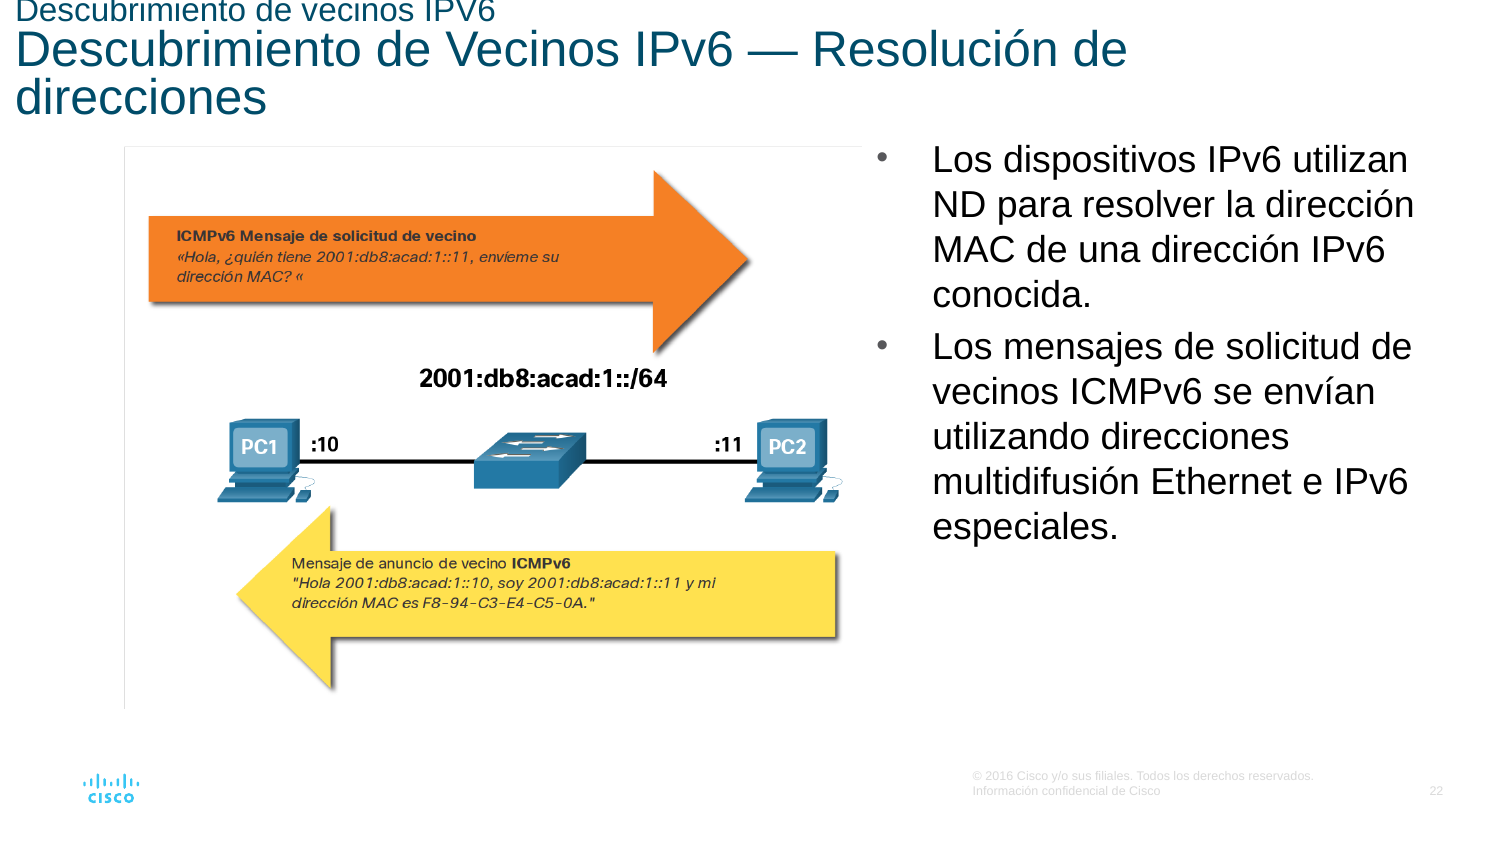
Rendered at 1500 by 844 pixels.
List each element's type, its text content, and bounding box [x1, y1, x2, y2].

title Descubrimiento de vecinos IPV6 Descubrimiento de Vecinos IPv6 — Resolución de direcciones [0, 0, 1369, 121]
picture [123, 144, 862, 709]
list Los dispositivos IPv6 utilizan ND para resolver la dirección MAC de una dirección IPv6 conocida. Los mensajes de solicitud de vecinos ICMPv6 se envían utilizando direcciones multidifusión Ethernet e IPv6 especiales. [861, 127, 1481, 575]
